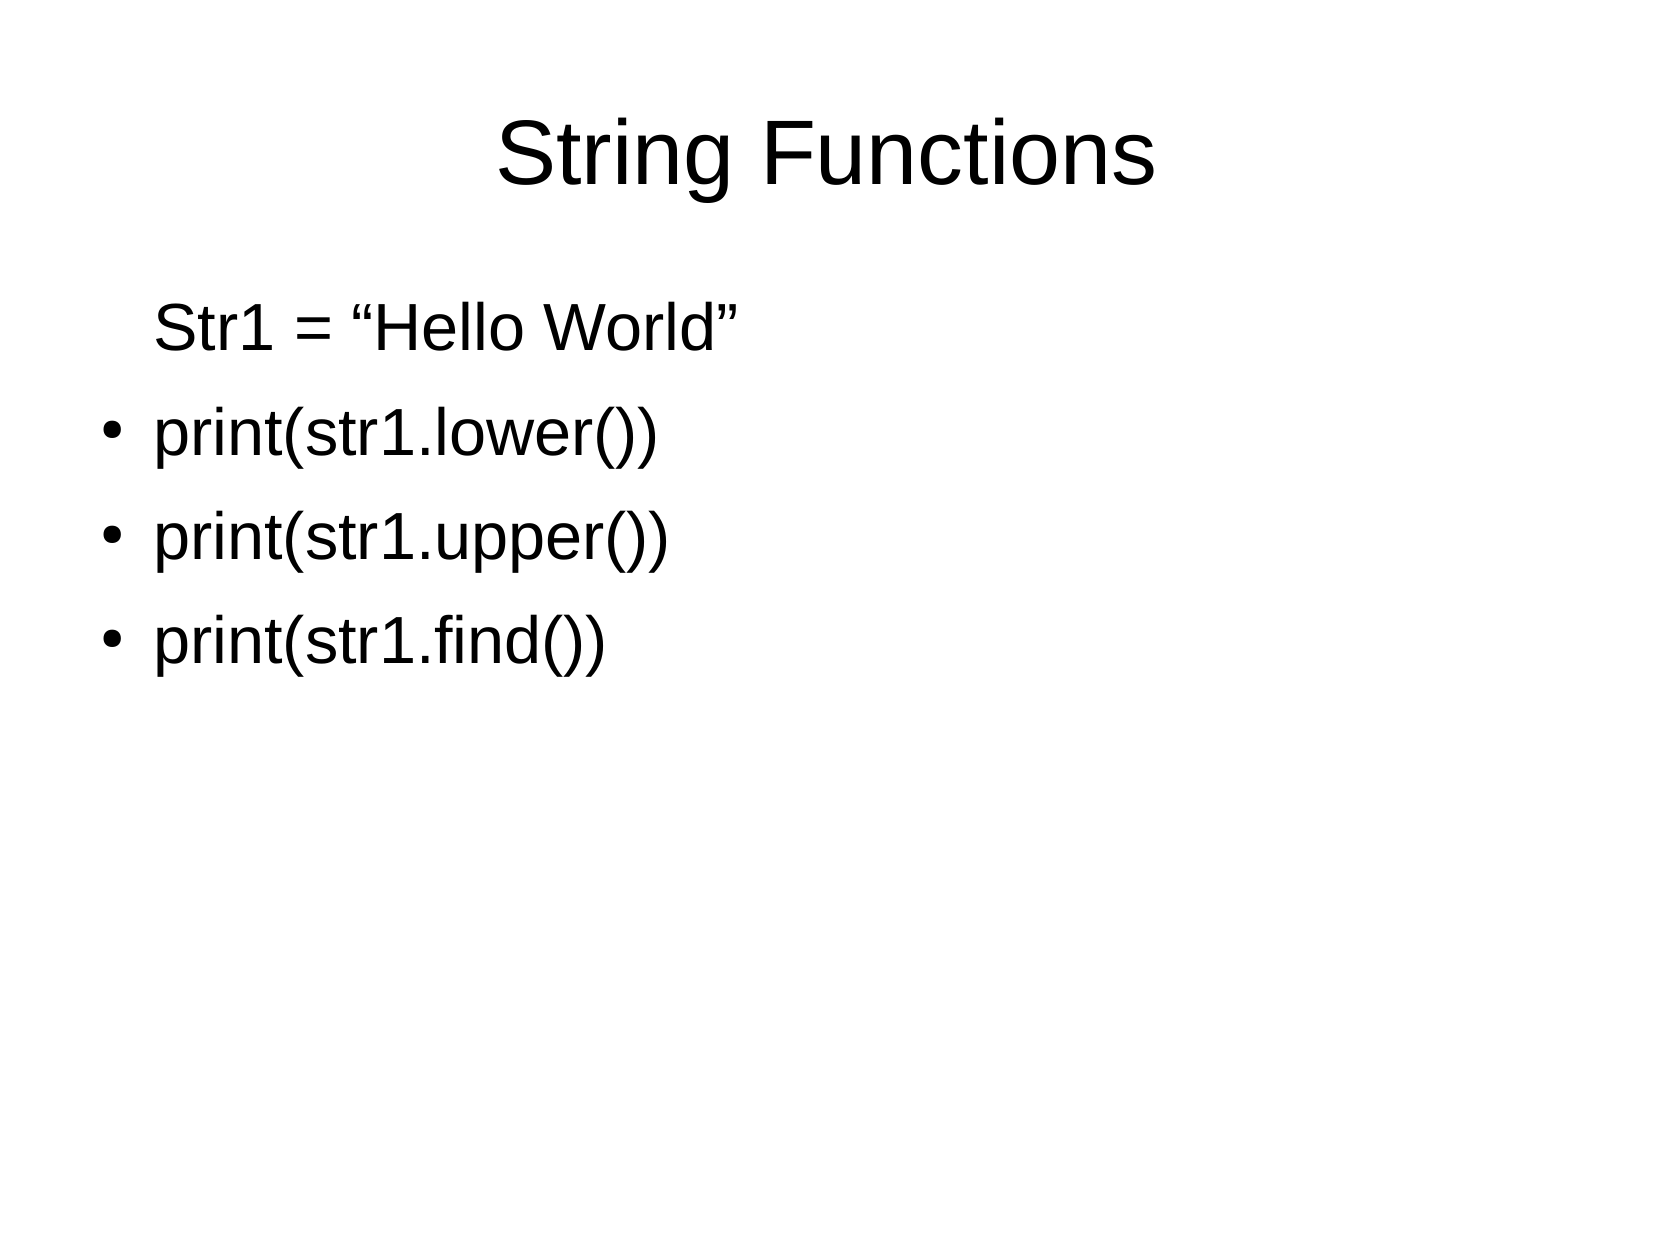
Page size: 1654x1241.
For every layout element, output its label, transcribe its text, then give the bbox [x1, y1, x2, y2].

list Str1 = “Hello World” print(str1.lower()) print(str1.upper()) print(str1.find()) [82, 290, 1571, 1010]
title String Functions [82, 49, 1571, 257]
